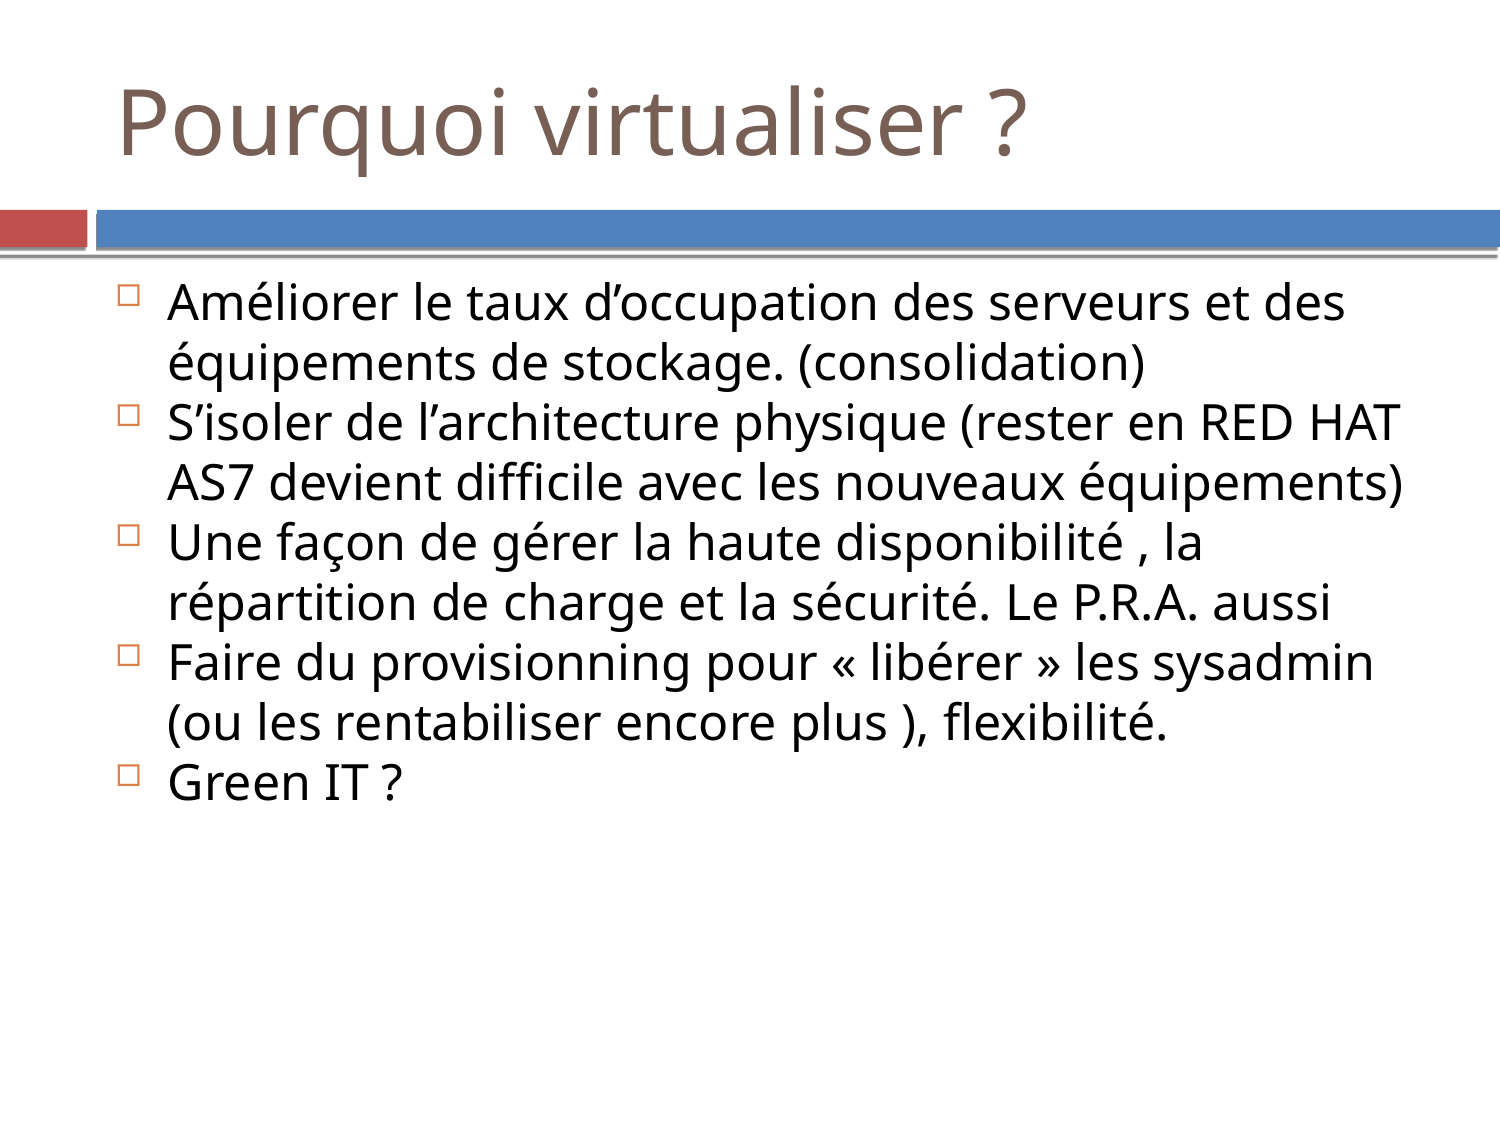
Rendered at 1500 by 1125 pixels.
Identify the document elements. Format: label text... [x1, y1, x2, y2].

text_box Pourquoi virtualiser ? [100, 37, 1438, 200]
text_box Améliorer le taux d’occupation des serveurs et des équipements de stockage. (consolidation) S’isoler de l’architecture physique (rester en RED HAT AS7 devient difficile avec les nouveaux équipements) Une façon de gérer la haute disponibilité , la répartition de charge et la sécurité. Le P.R.A. aussi Faire du provisionning pour « libérer » les sysadmin (ou les rentabiliser encore plus ), flexibilité. Green IT ? [100, 262, 1438, 1000]
